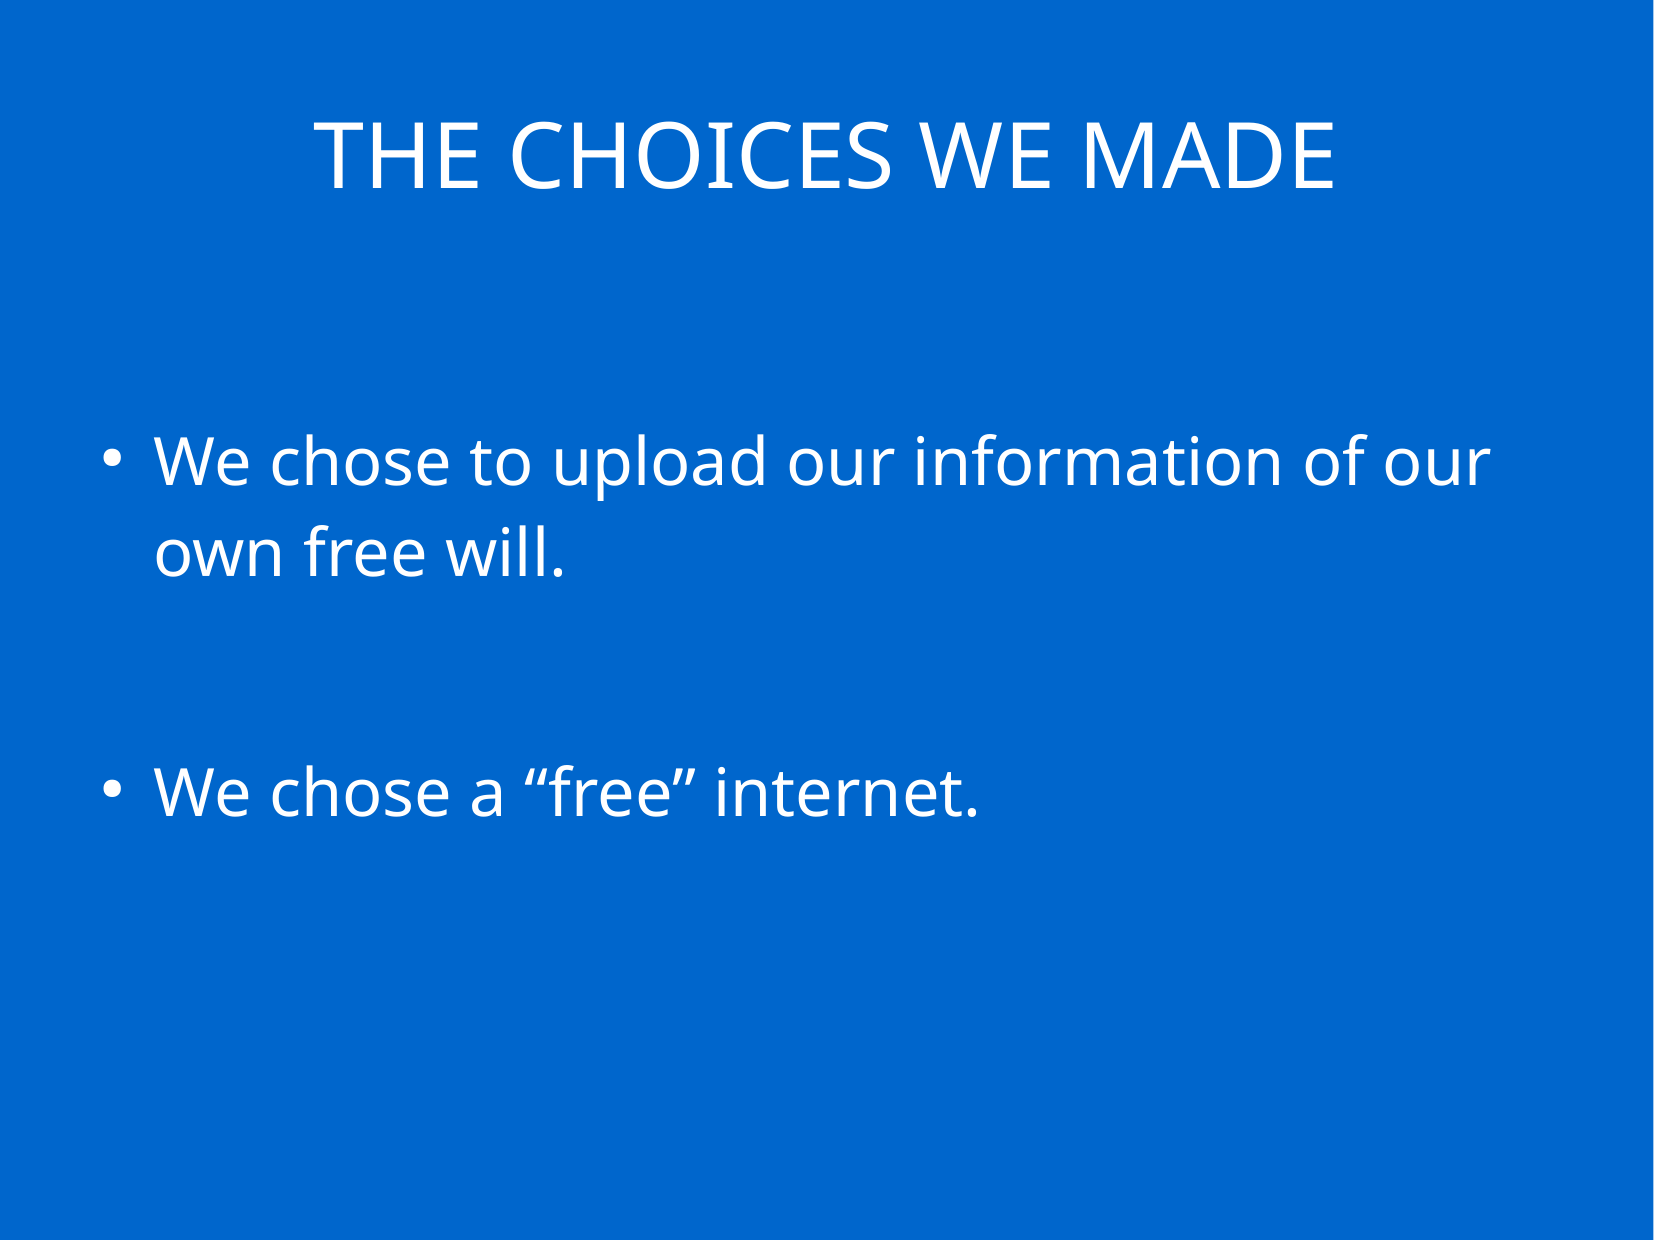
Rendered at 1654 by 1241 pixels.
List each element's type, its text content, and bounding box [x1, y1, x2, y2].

title THE CHOICES WE MADE [82, 49, 1571, 257]
list We chose to upload our information of our own free will. We chose a “free” internet. [82, 414, 1571, 1134]
